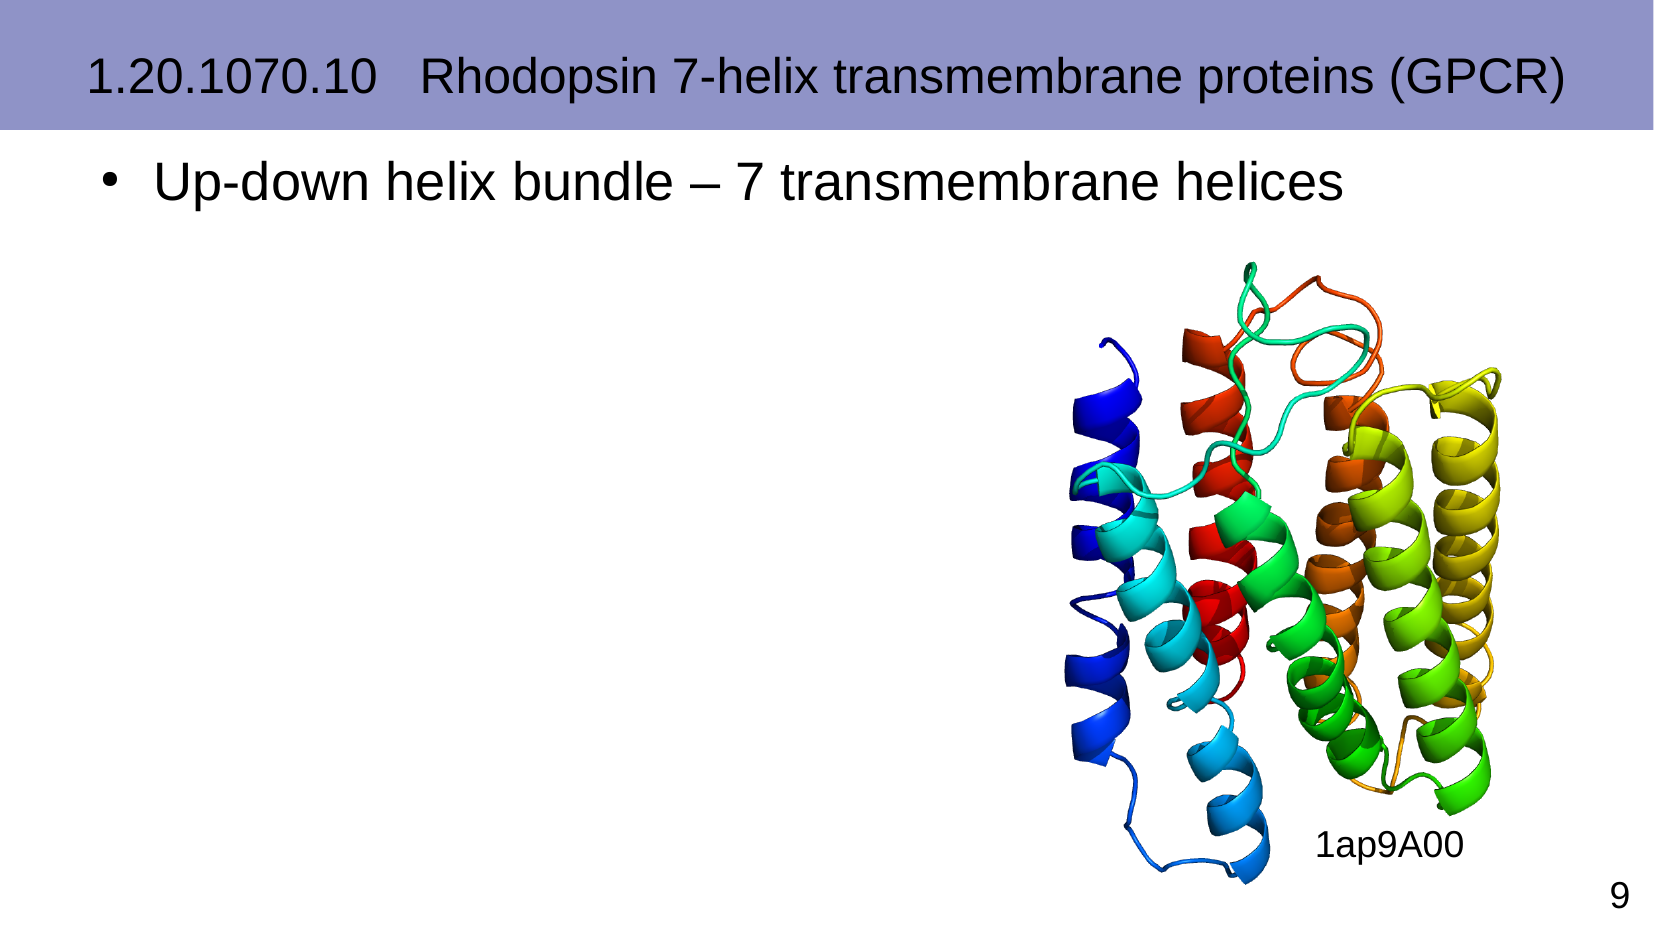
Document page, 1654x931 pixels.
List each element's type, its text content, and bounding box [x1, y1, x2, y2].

title 1.20.1070.10 Rhodopsin 7-helix transmembrane proteins (GPCR) [82, 11, 1571, 142]
list Up-down helix bundle – 7 transmembrane helices [82, 151, 1571, 758]
picture [1043, 241, 1529, 909]
text_box 1ap9A00 [1262, 815, 1517, 873]
text_box [0, 0, 1654, 130]
text_box <number> [1444, 866, 1646, 924]
